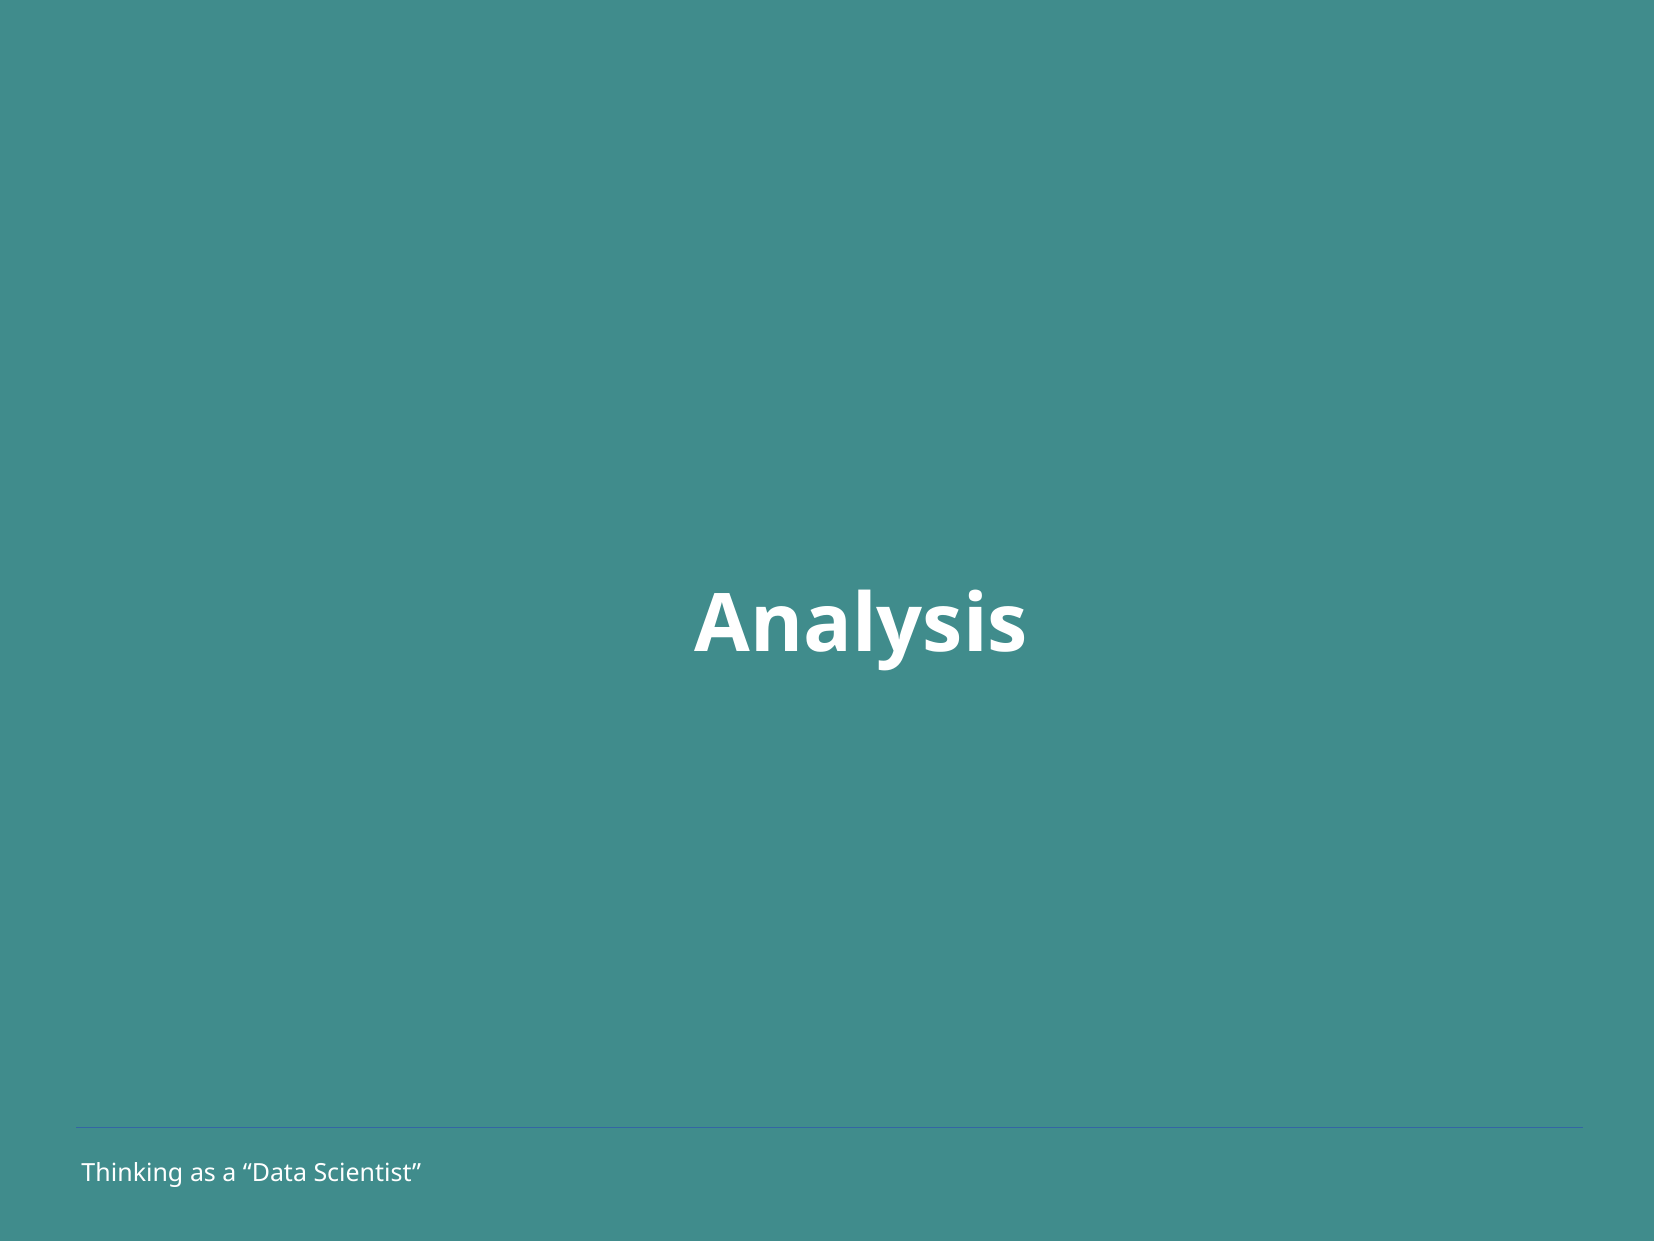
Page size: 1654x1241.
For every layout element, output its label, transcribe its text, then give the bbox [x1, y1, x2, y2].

text_box Thinking as a “Data Scientist” [66, 1147, 587, 1224]
list Analysis [82, 564, 1571, 676]
